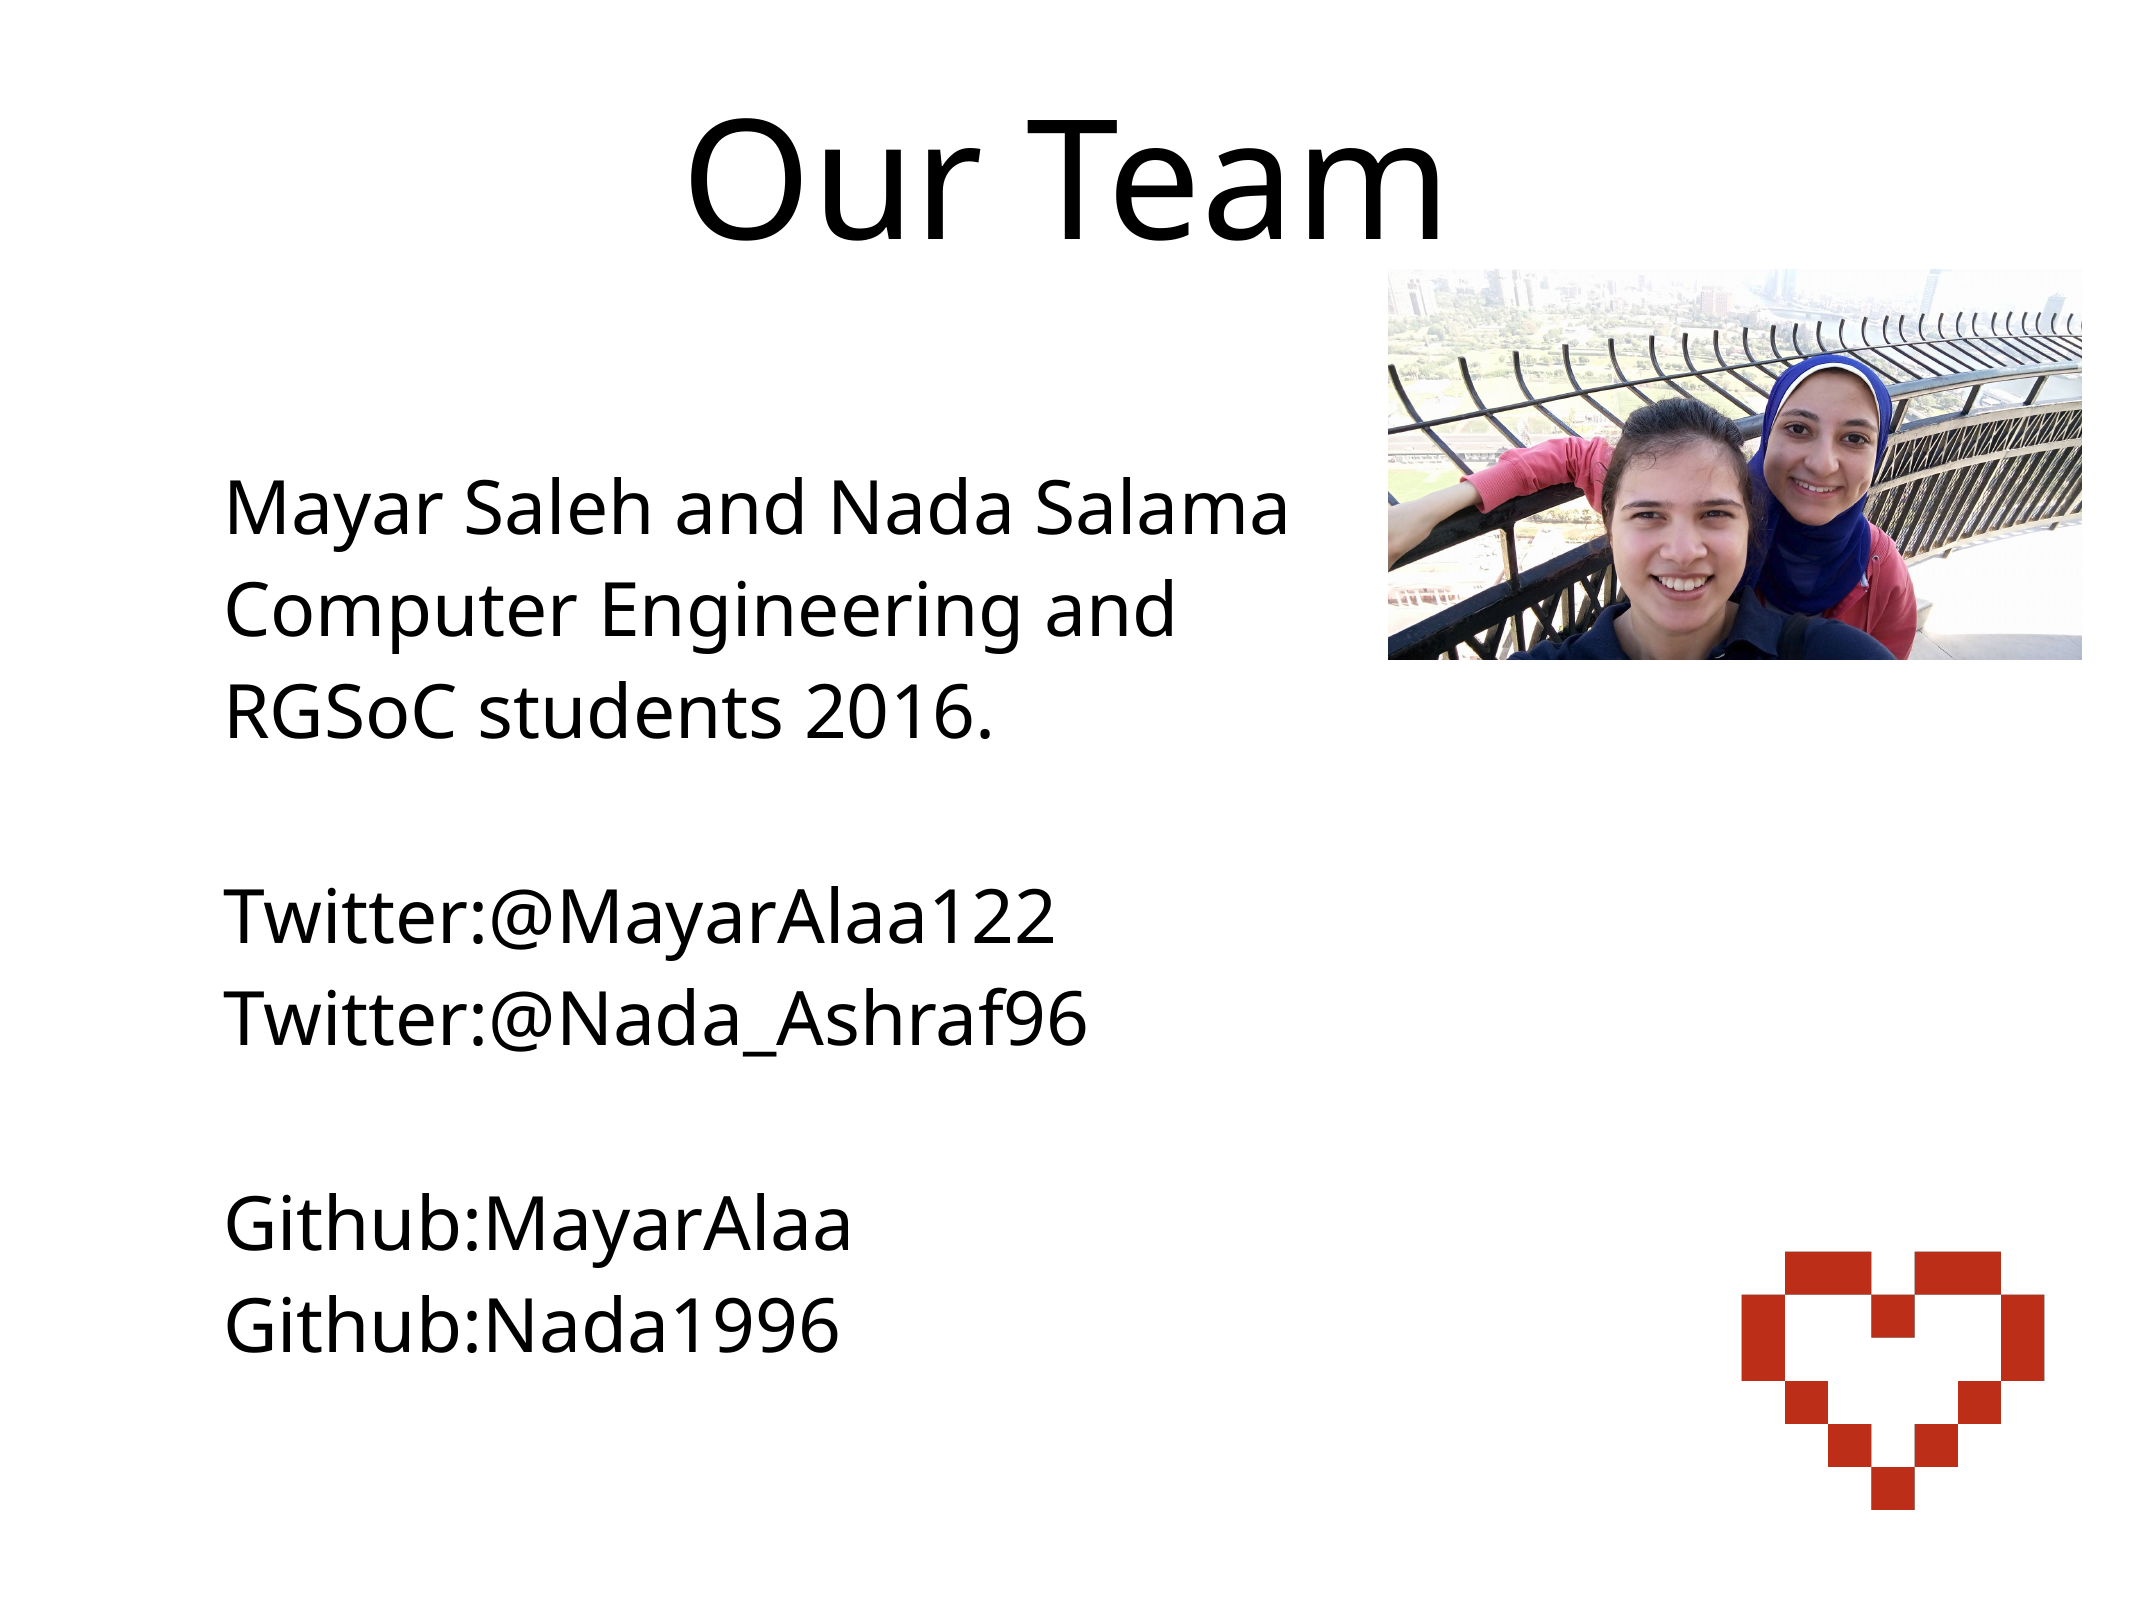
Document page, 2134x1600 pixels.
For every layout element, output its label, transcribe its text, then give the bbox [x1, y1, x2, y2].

picture [1721, 1209, 2065, 1552]
picture [1388, 269, 2082, 661]
text_box Mayar Saleh and Nada Salama Computer Engineering and RGSoC students 2016. Twitter:@MayarAlaa122 Twitter:@Nada_Ashraf96 Github:MayarAlaa Github:Nada1996 [208, 446, 1926, 1510]
text_box Our Team [208, 54, 1926, 397]
